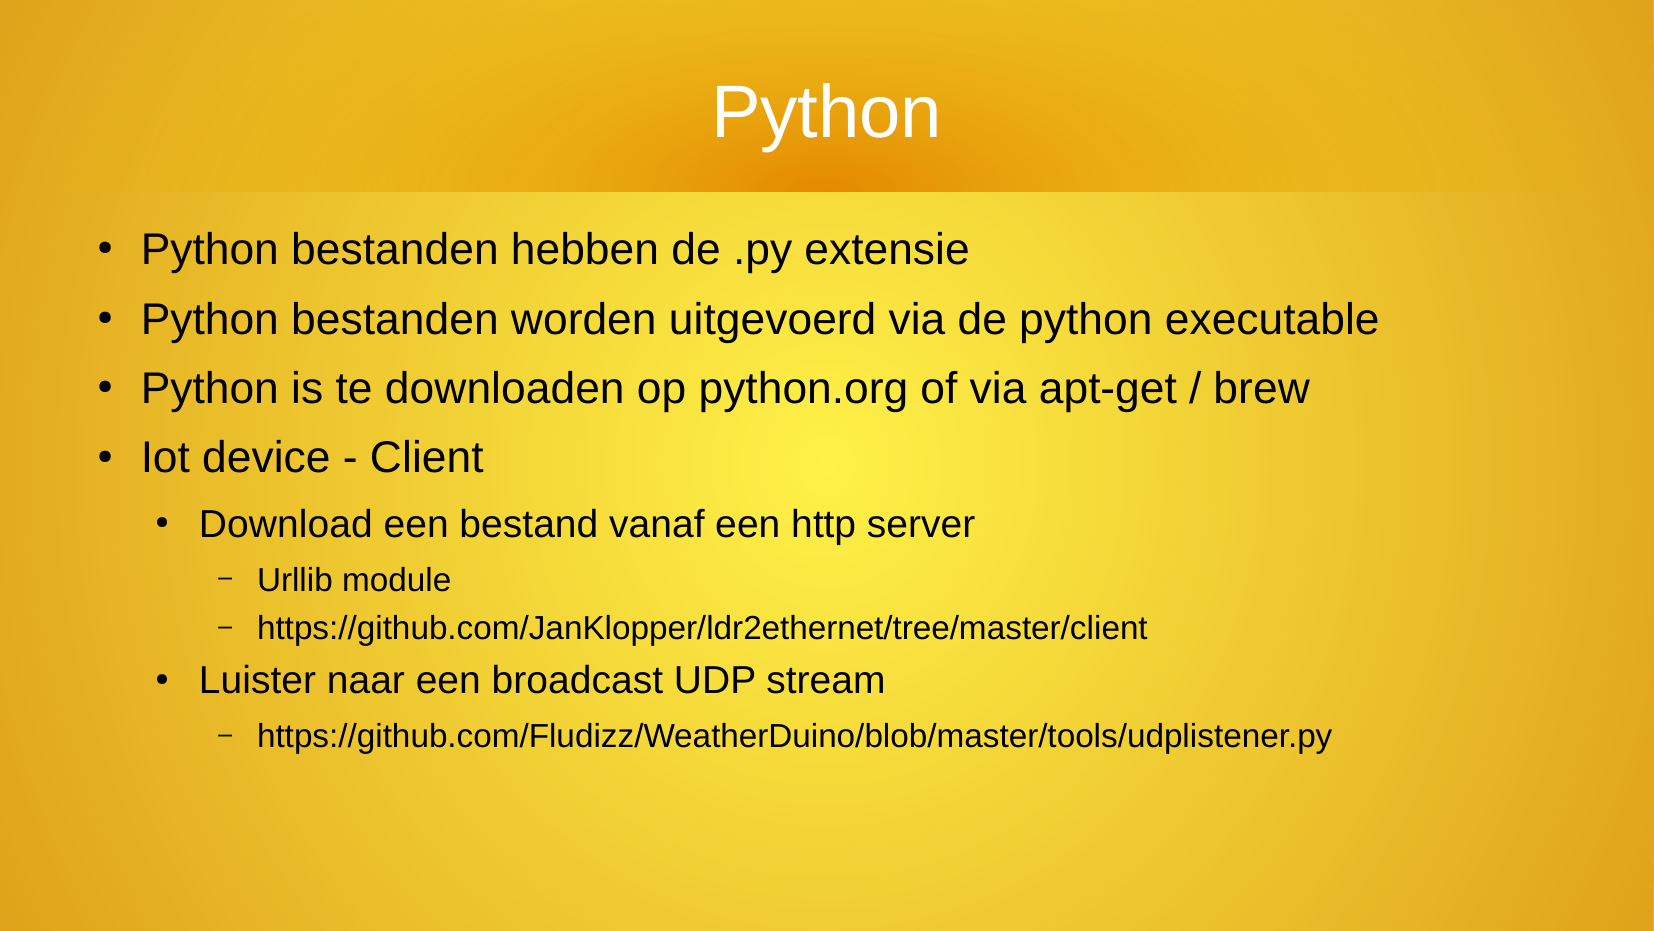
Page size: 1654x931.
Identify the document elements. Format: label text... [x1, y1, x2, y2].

list Python bestanden hebben de .py extensie Python bestanden worden uitgevoerd via de python executable Python is te downloaden op python.org of via apt-get / brew Iot device - Client Download een bestand vanaf een http server Urllib module https://github.com/JanKlopper/ldr2ethernet/tree/master/client Luister naar een broadcast UDP stream https://github.com/Fludizz/WeatherDuino/blob/master/tools/udplistener.py [82, 224, 1571, 764]
title Python [82, 35, 1571, 189]
